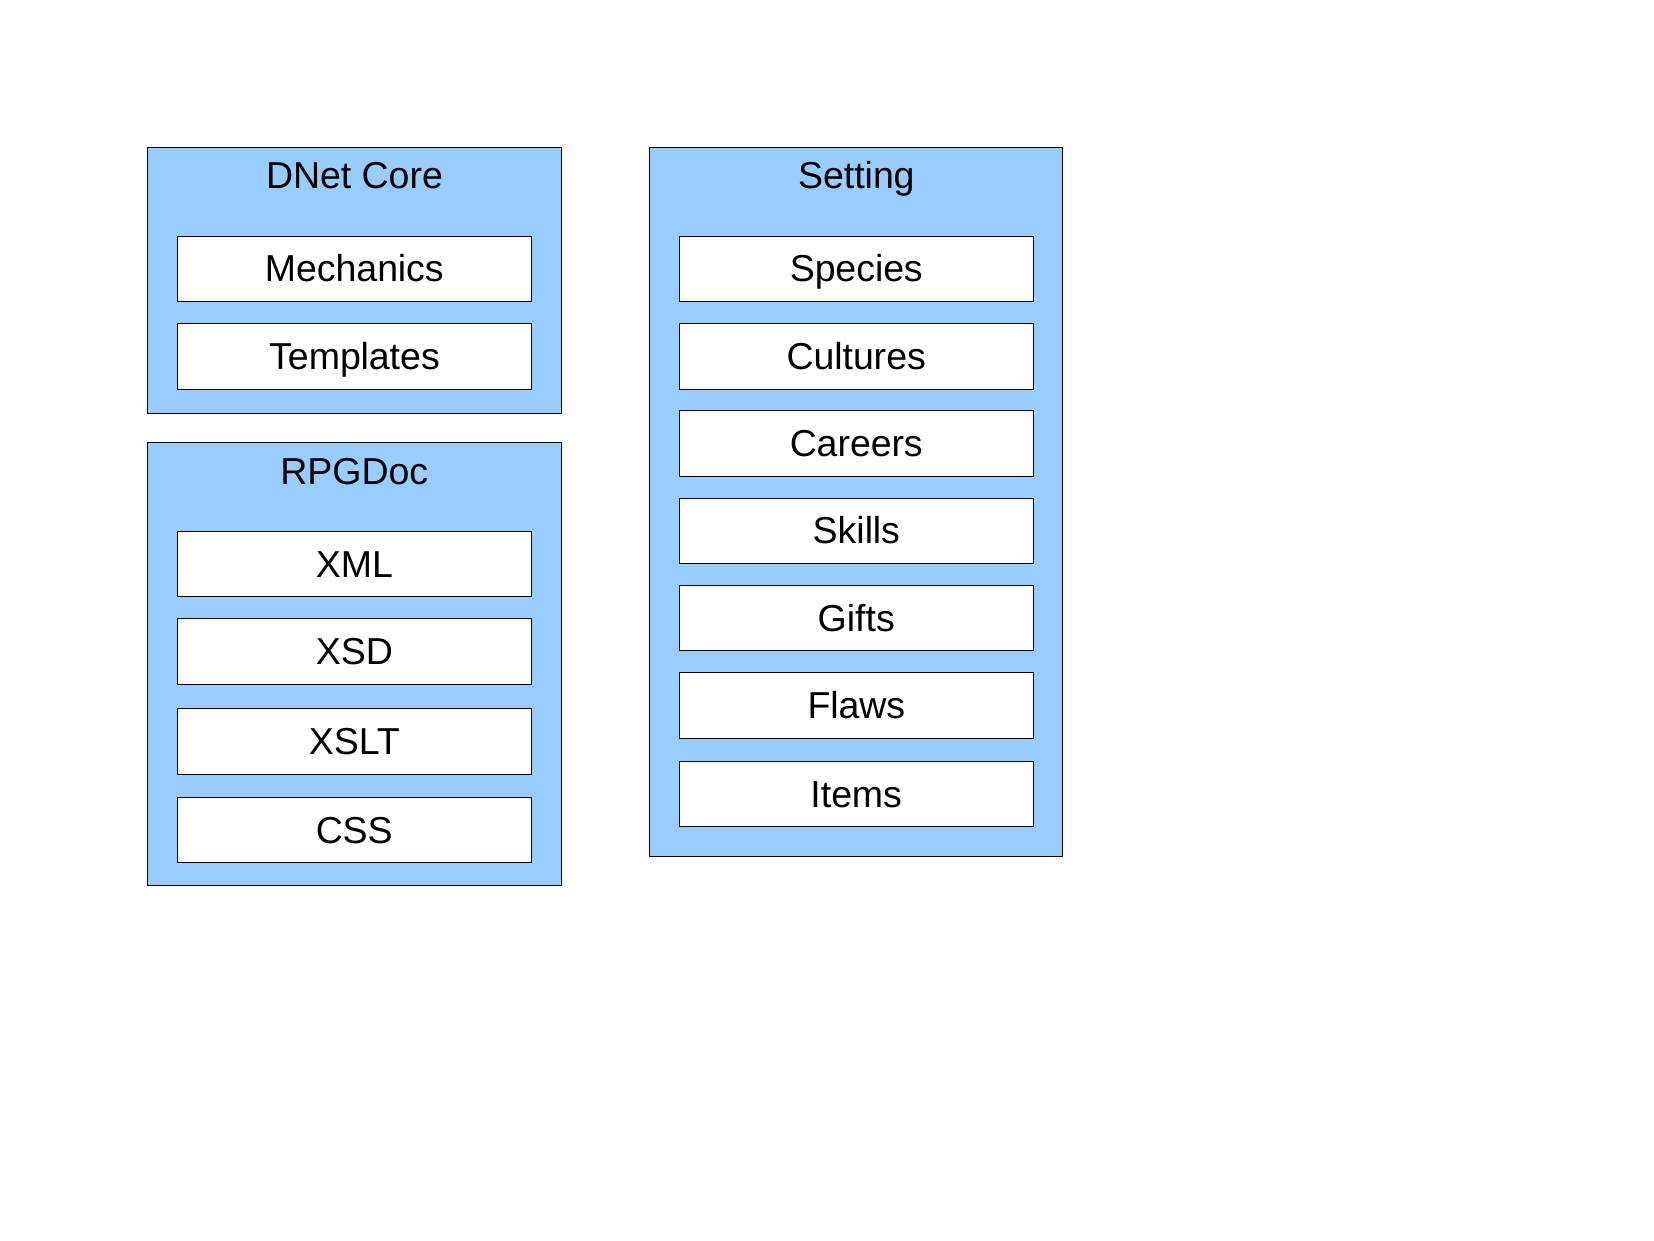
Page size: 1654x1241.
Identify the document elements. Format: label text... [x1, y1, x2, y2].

text_box Mechanics [177, 236, 532, 302]
text_box Items [679, 761, 1034, 827]
text_box Careers [679, 410, 1034, 477]
text_box Cultures [679, 323, 1034, 390]
text_box RPGDoc [147, 442, 562, 886]
text_box Templates [177, 323, 532, 390]
text_box XSLT [177, 708, 532, 775]
text_box CSS [177, 797, 532, 863]
text_box DNet Core [147, 147, 562, 414]
text_box XSD [177, 618, 532, 685]
text_box Flaws [679, 672, 1034, 739]
text_box Species [679, 236, 1034, 302]
text_box Skills [679, 498, 1034, 564]
text_box Gifts [679, 585, 1034, 651]
text_box Setting [649, 147, 1063, 857]
text_box XML [177, 531, 532, 597]
